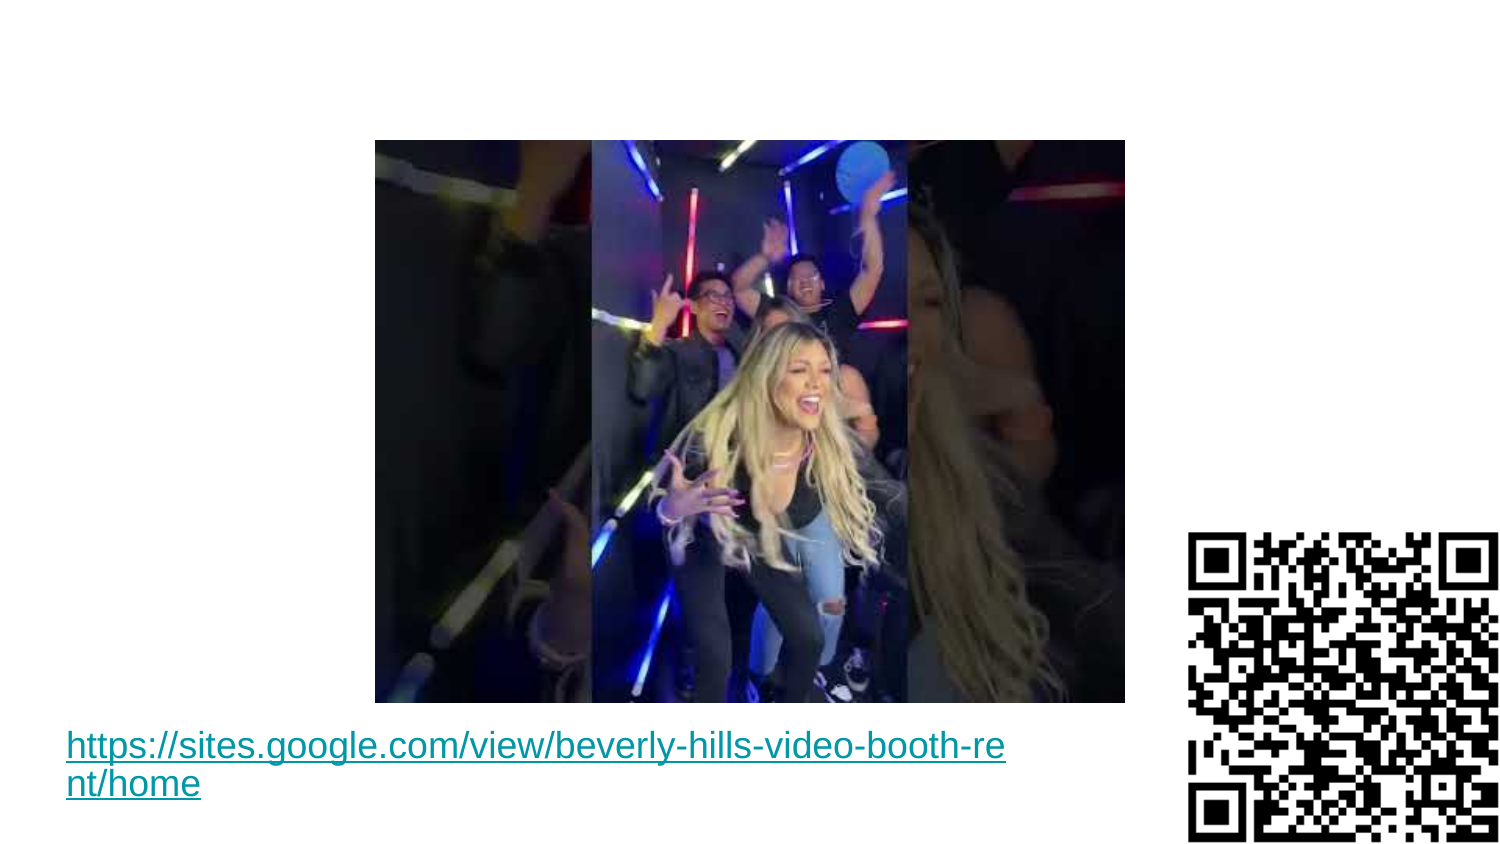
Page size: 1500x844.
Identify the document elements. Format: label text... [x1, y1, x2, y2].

picture [1187, 531, 1500, 844]
picture [375, 140, 1125, 704]
list https://sites.google.com/view/beverly-hills-video-booth-rent/home [51, 694, 1036, 794]
